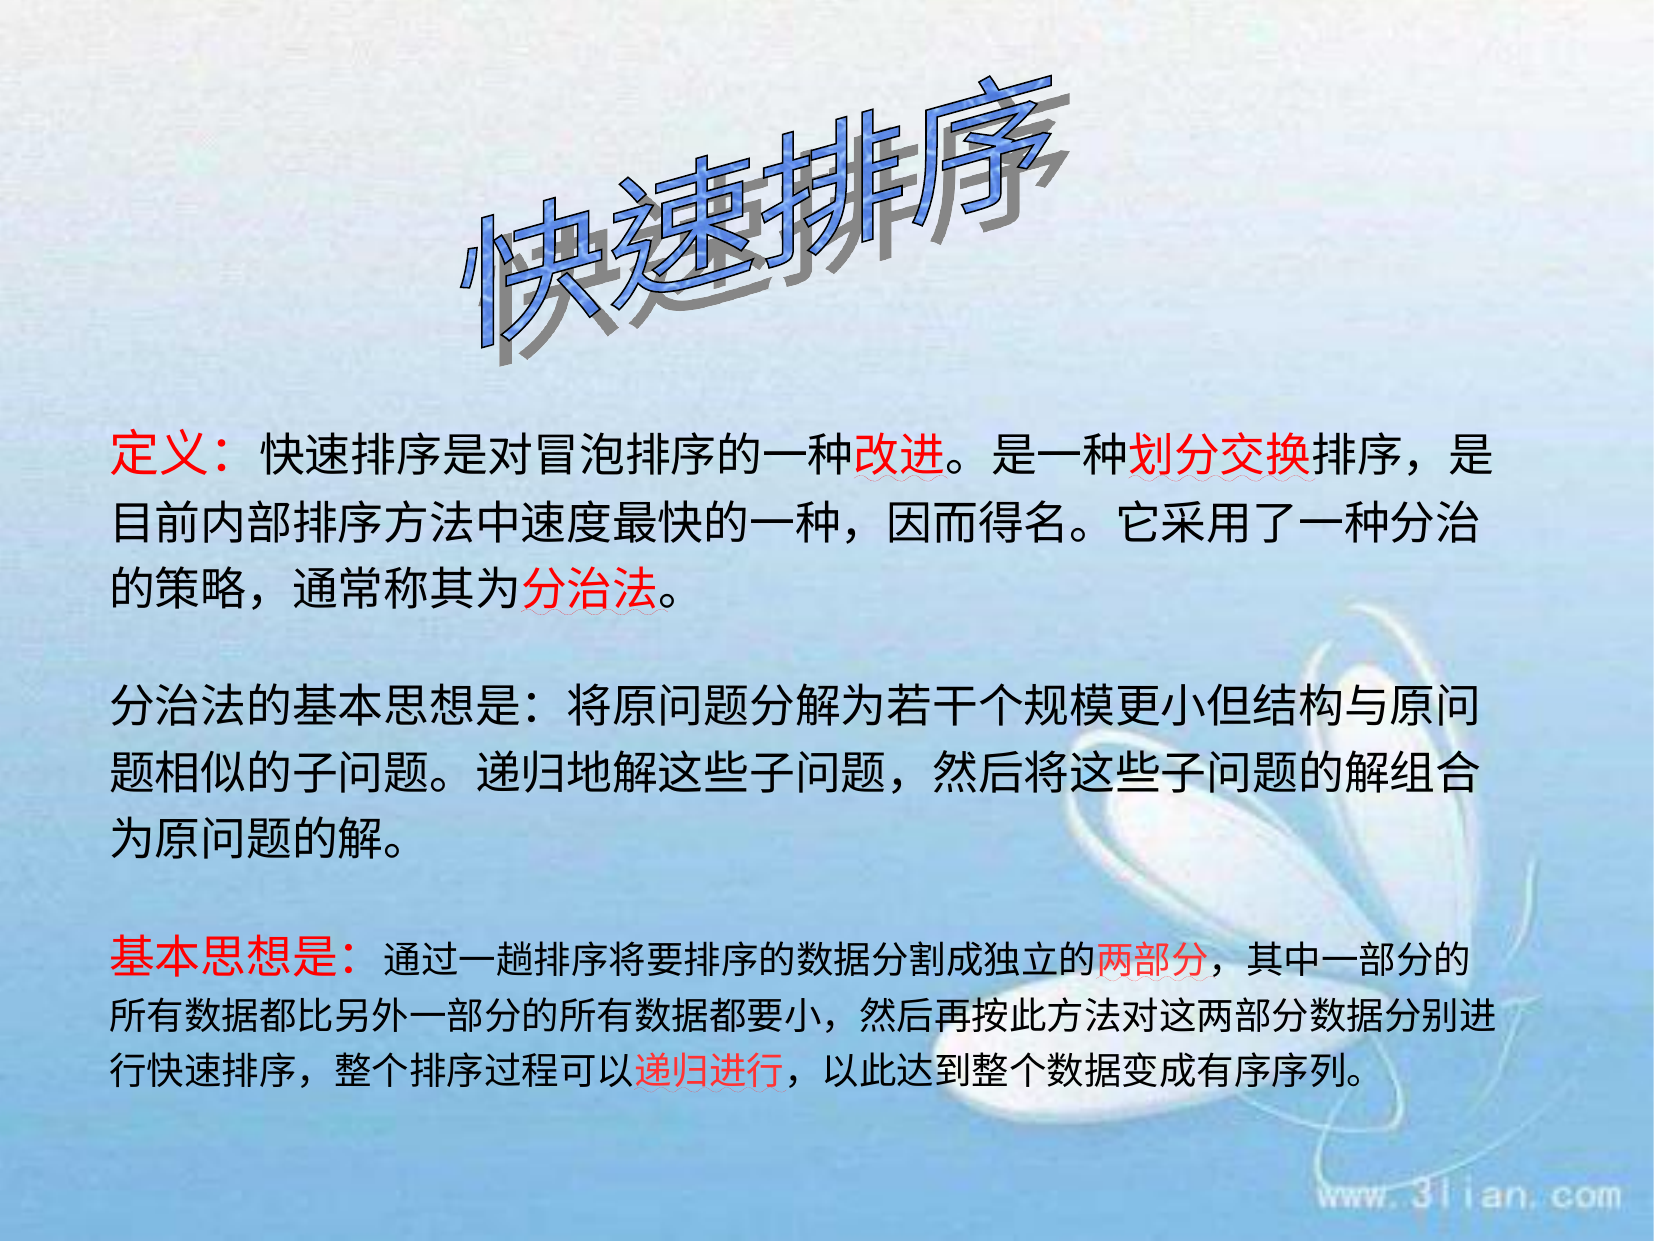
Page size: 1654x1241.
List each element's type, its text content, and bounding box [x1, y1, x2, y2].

text_box 快速排序 [761, 131, 810, 268]
text_box 快速排序 [460, 247, 478, 288]
text_box 快速排序 [862, 109, 903, 243]
text_box 快速排序 [619, 177, 647, 203]
text_box 快速排序 [652, 155, 750, 277]
text_box 快速排序 [557, 272, 601, 318]
text_box 快速排序 [942, 100, 1051, 214]
text_box 定义：快速排序是对冒泡排序的一种改进。是一种划分交换排序，是目前内部排序方法中速度最快的一种，因而得名。它采用了一种分治的策略，通常称其为分治法。 分治法的基本思想是：将原问题分解为若干个规模更小但结构与原问题相似的子问题。递归地解这些子问题，然后将这些子问题的解组合为原问题的解。 基本思想是：通过一趟排序将要排序的数据分割成独立的两部分，其中一部分的所有数据都比另外一部分的所有数据都要小，然后再按此方法对这两部分数据分别进行快速排序，整个排序过程可以递归进行，以此达到整个数据变成有序序列。 [94, 348, 1512, 1241]
picture [0, 0, 1654, 1241]
text_box 快速排序 [501, 197, 602, 341]
text_box 快速排序 [804, 116, 847, 256]
text_box 快速排序 [611, 204, 754, 310]
text_box 快速排序 [912, 75, 1052, 226]
text_box 快速排序 [481, 214, 514, 348]
